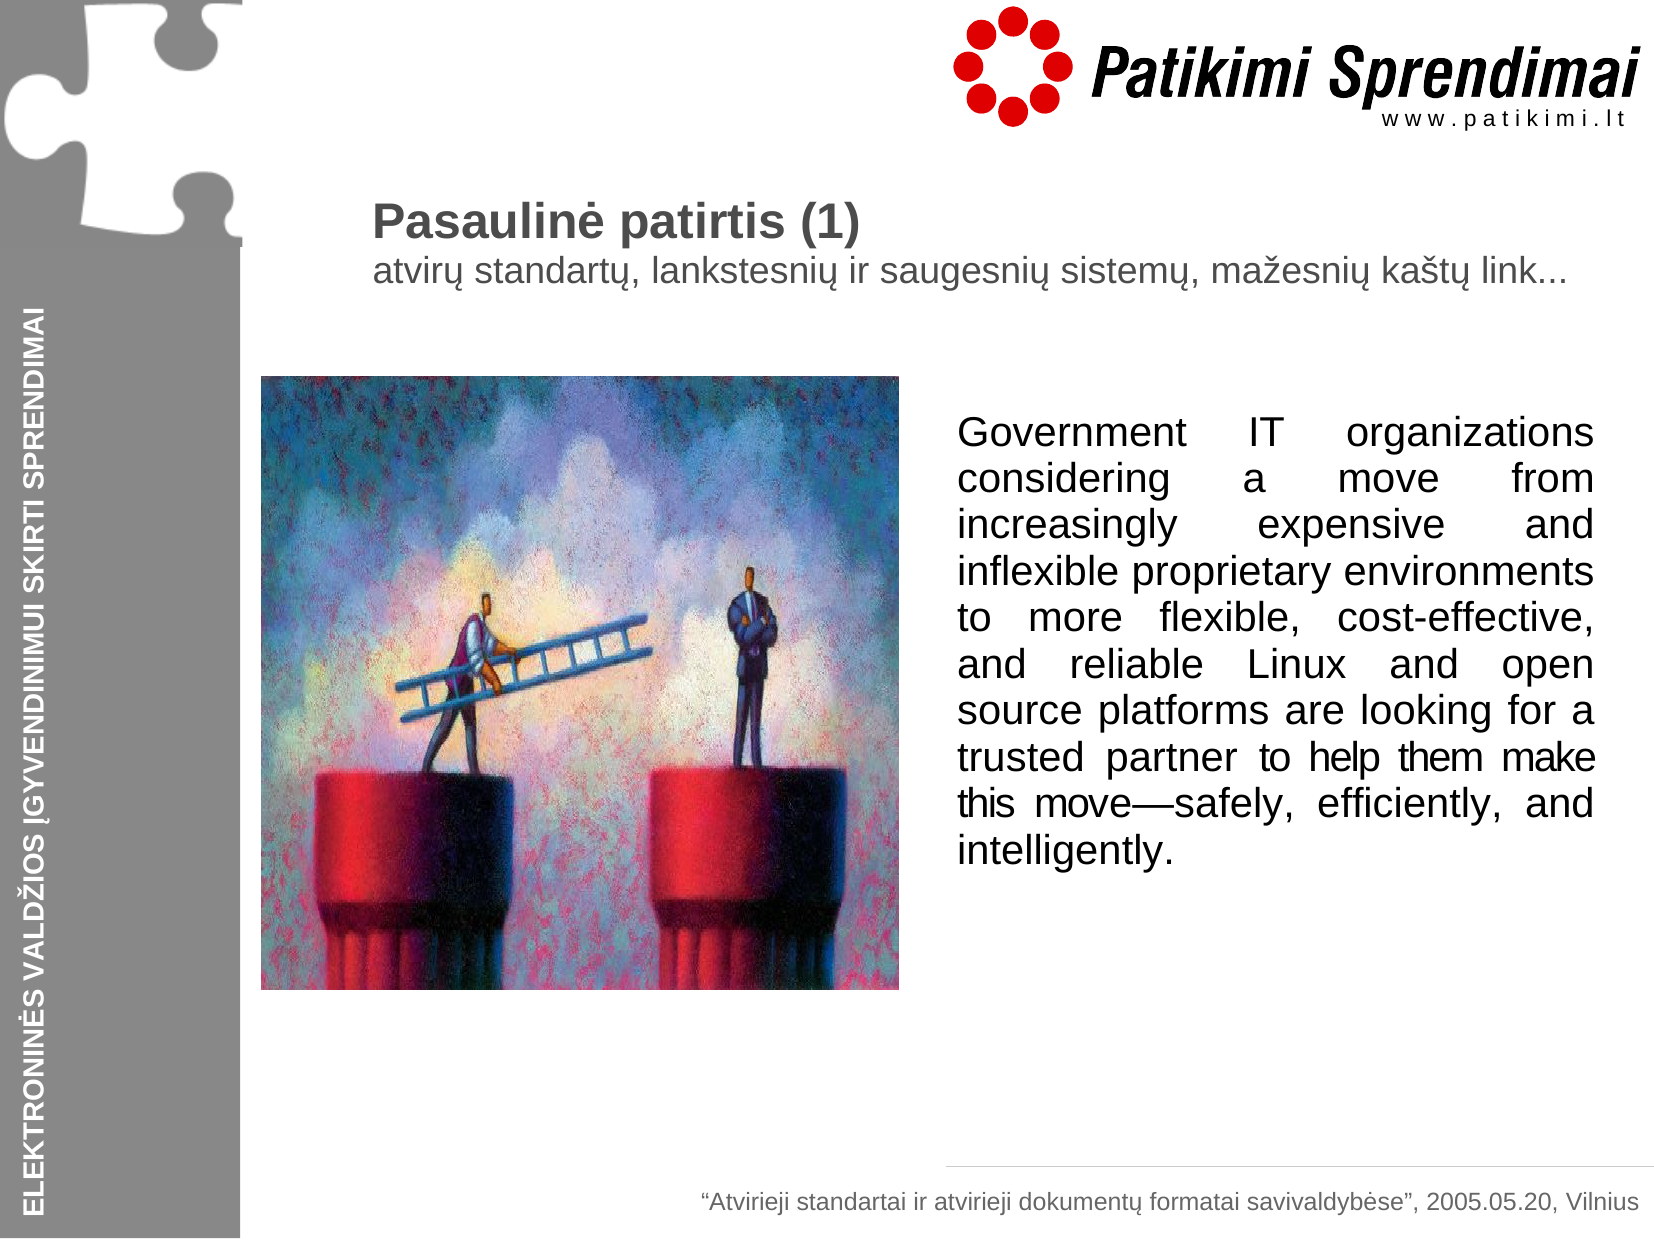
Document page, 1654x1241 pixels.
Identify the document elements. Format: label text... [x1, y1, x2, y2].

picture [261, 376, 899, 990]
text_box Pasaulinė patirtis (1) atvirų standartų, lankstesnių ir saugesnių sistemų, mažesnių kaštų link... [372, 193, 1602, 296]
picture [953, 6, 1641, 127]
list Government IT organizations considering a move from increasingly expensive and inflexible proprietary environments to more flexible, cost-effective, and reliable Linux and open source platforms are looking for a trusted partner to help them make this move—safely, efficiently, and intelligently. [942, 400, 1610, 985]
